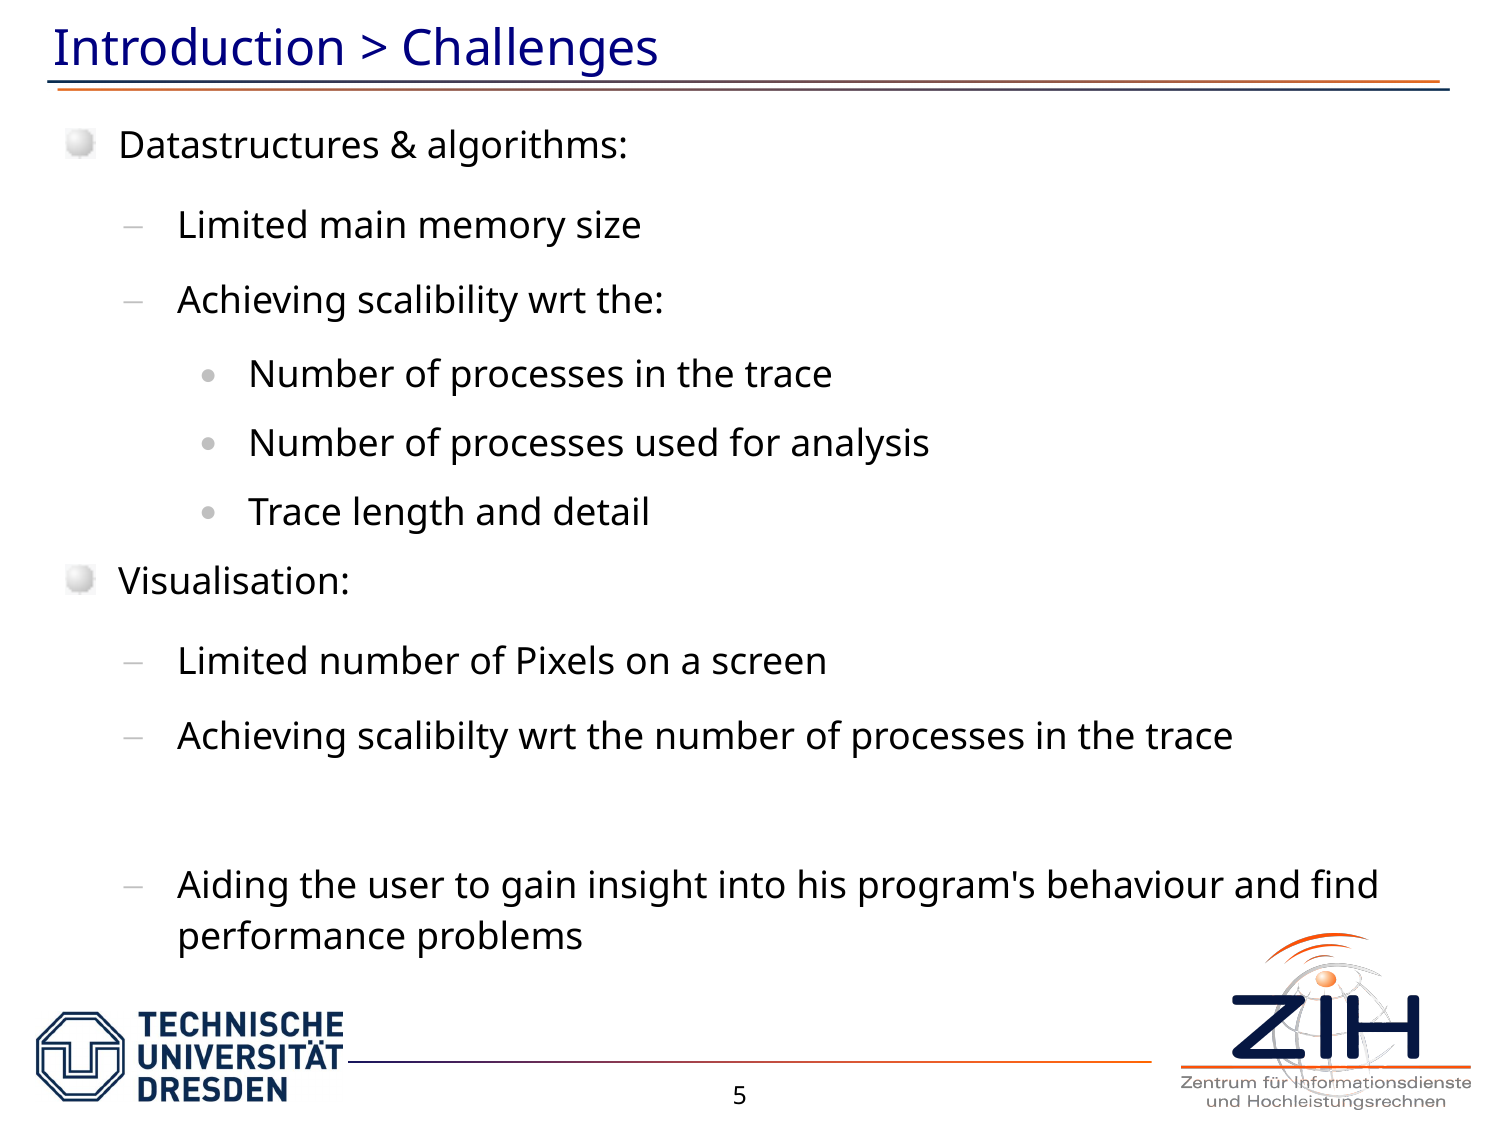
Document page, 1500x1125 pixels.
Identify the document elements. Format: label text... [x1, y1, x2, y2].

picture [35, 1011, 343, 1102]
title Introduction > Challenges [53, 12, 1453, 81]
list Datastructures & algorithms: Limited main memory size Achieving scalibility wrt the: Number of processes in the trace Number of processes used for analysis Trace length and detail Visualisation: Limited number of Pixels on a screen Achieving scalibilty wrt the number of processes in the trace Aiding the user to gain insight into his program's behaviour and find performance problems [29, 118, 1418, 916]
picture [1181, 933, 1471, 1110]
picture [47, 80, 1450, 91]
